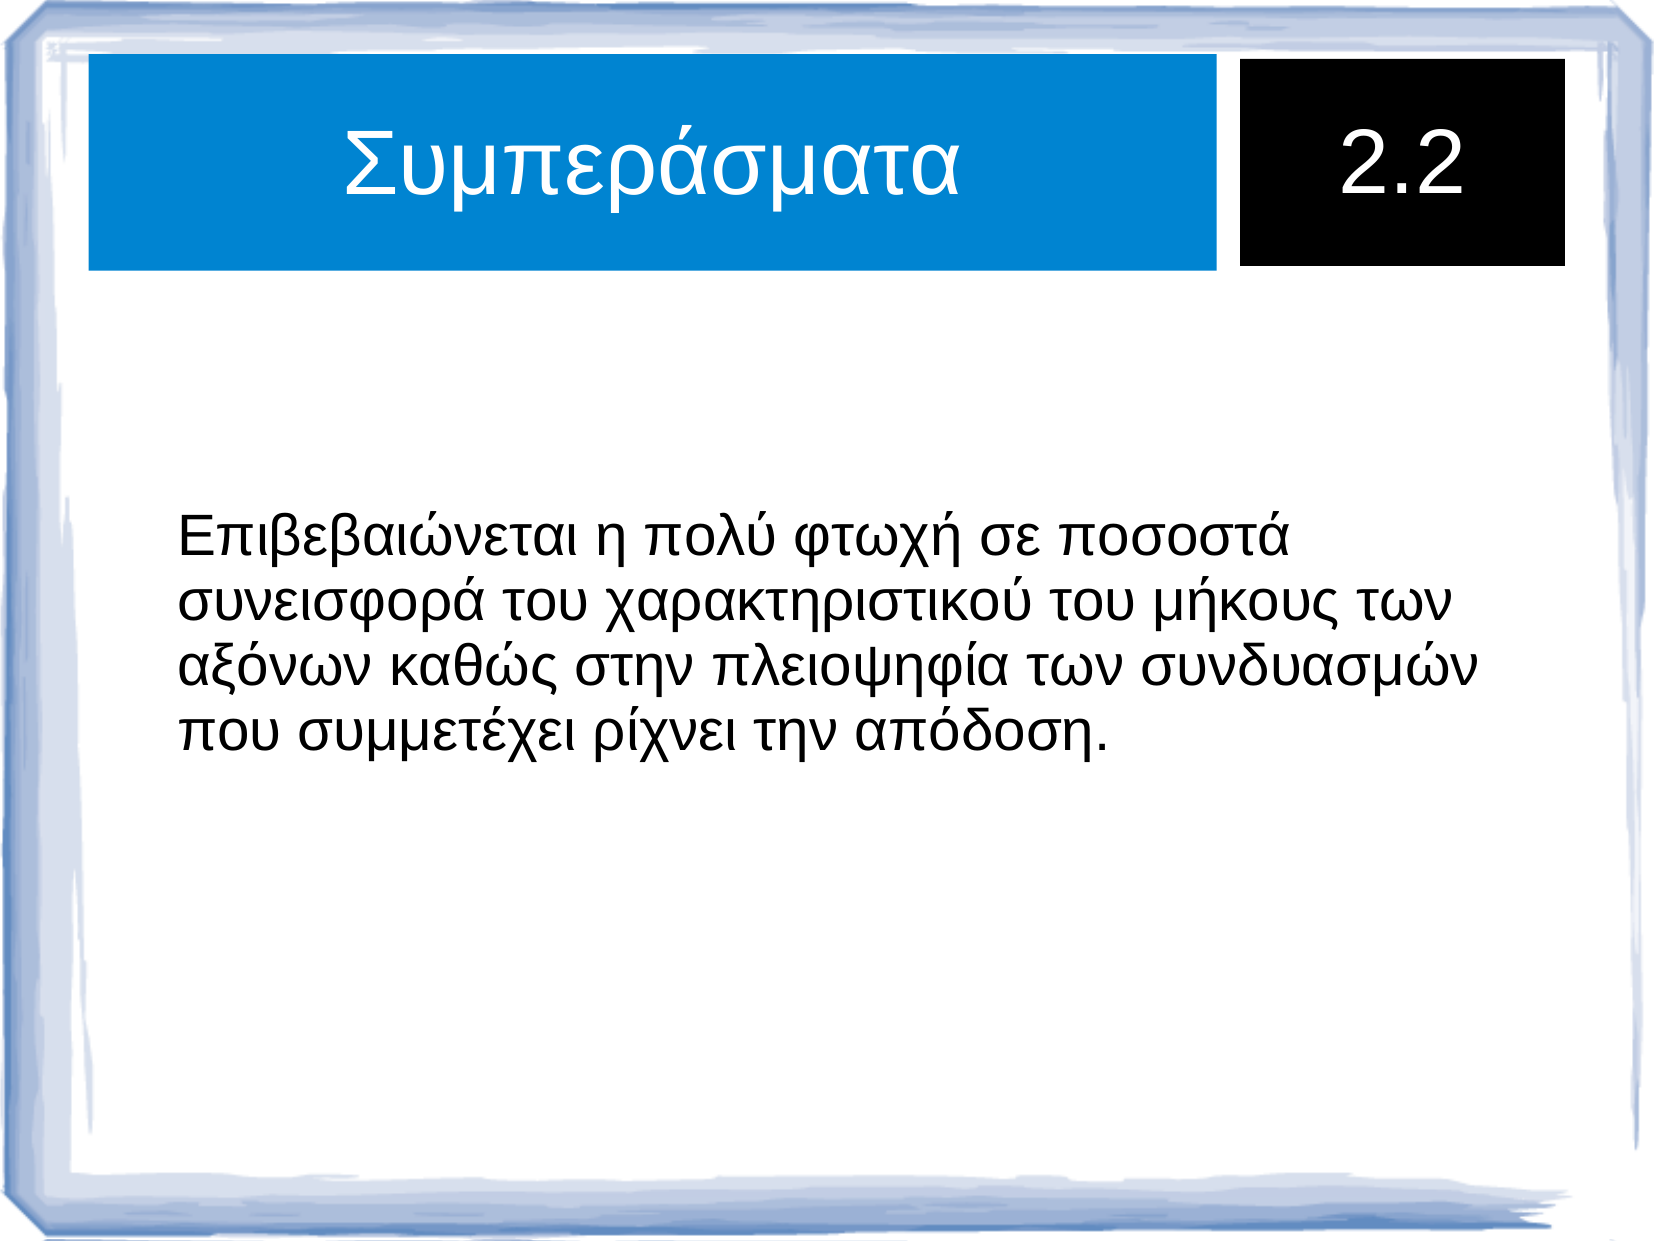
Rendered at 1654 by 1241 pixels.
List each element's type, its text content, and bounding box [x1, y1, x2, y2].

title Συμπεράσματα [88, 54, 1217, 271]
title 2.2 [1240, 58, 1565, 266]
picture [0, 0, 1654, 1241]
list Επιβεβαιώνεται η πολύ φτωχή σε ποσοστά συνεισφορά του χαρακτηριστικού του μήκους των αξόνων καθώς στην πλειοψηφία των συνδυασμών που συμμετέχει ρίχνει την απόδοση. [106, 313, 1530, 1028]
